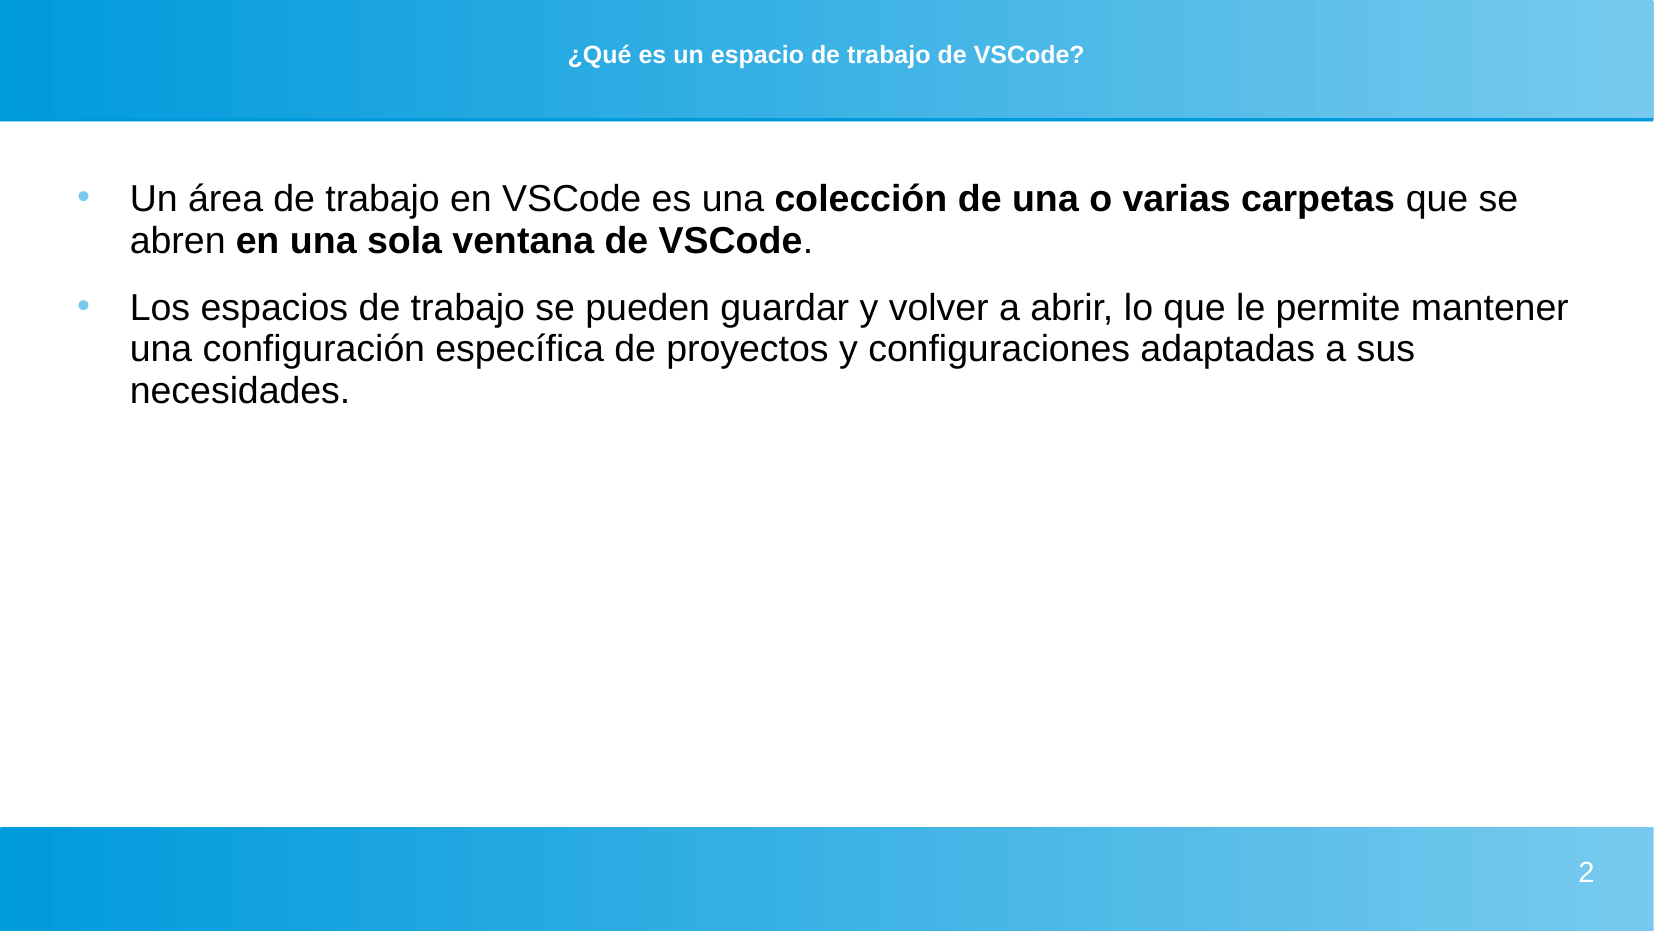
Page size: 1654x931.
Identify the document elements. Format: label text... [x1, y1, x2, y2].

list Un área de trabajo en VSCode es una colección de una o varias carpetas que se abren en una sola ventana de VSCode. Los espacios de trabajo se pueden guardar y volver a abrir, lo que le permite mantener una configuración específica de proyectos y configuraciones adaptadas a sus necesidades. [59, 177, 1595, 768]
title ¿Qué es un espacio de trabajo de VSCode? [59, 29, 1595, 108]
